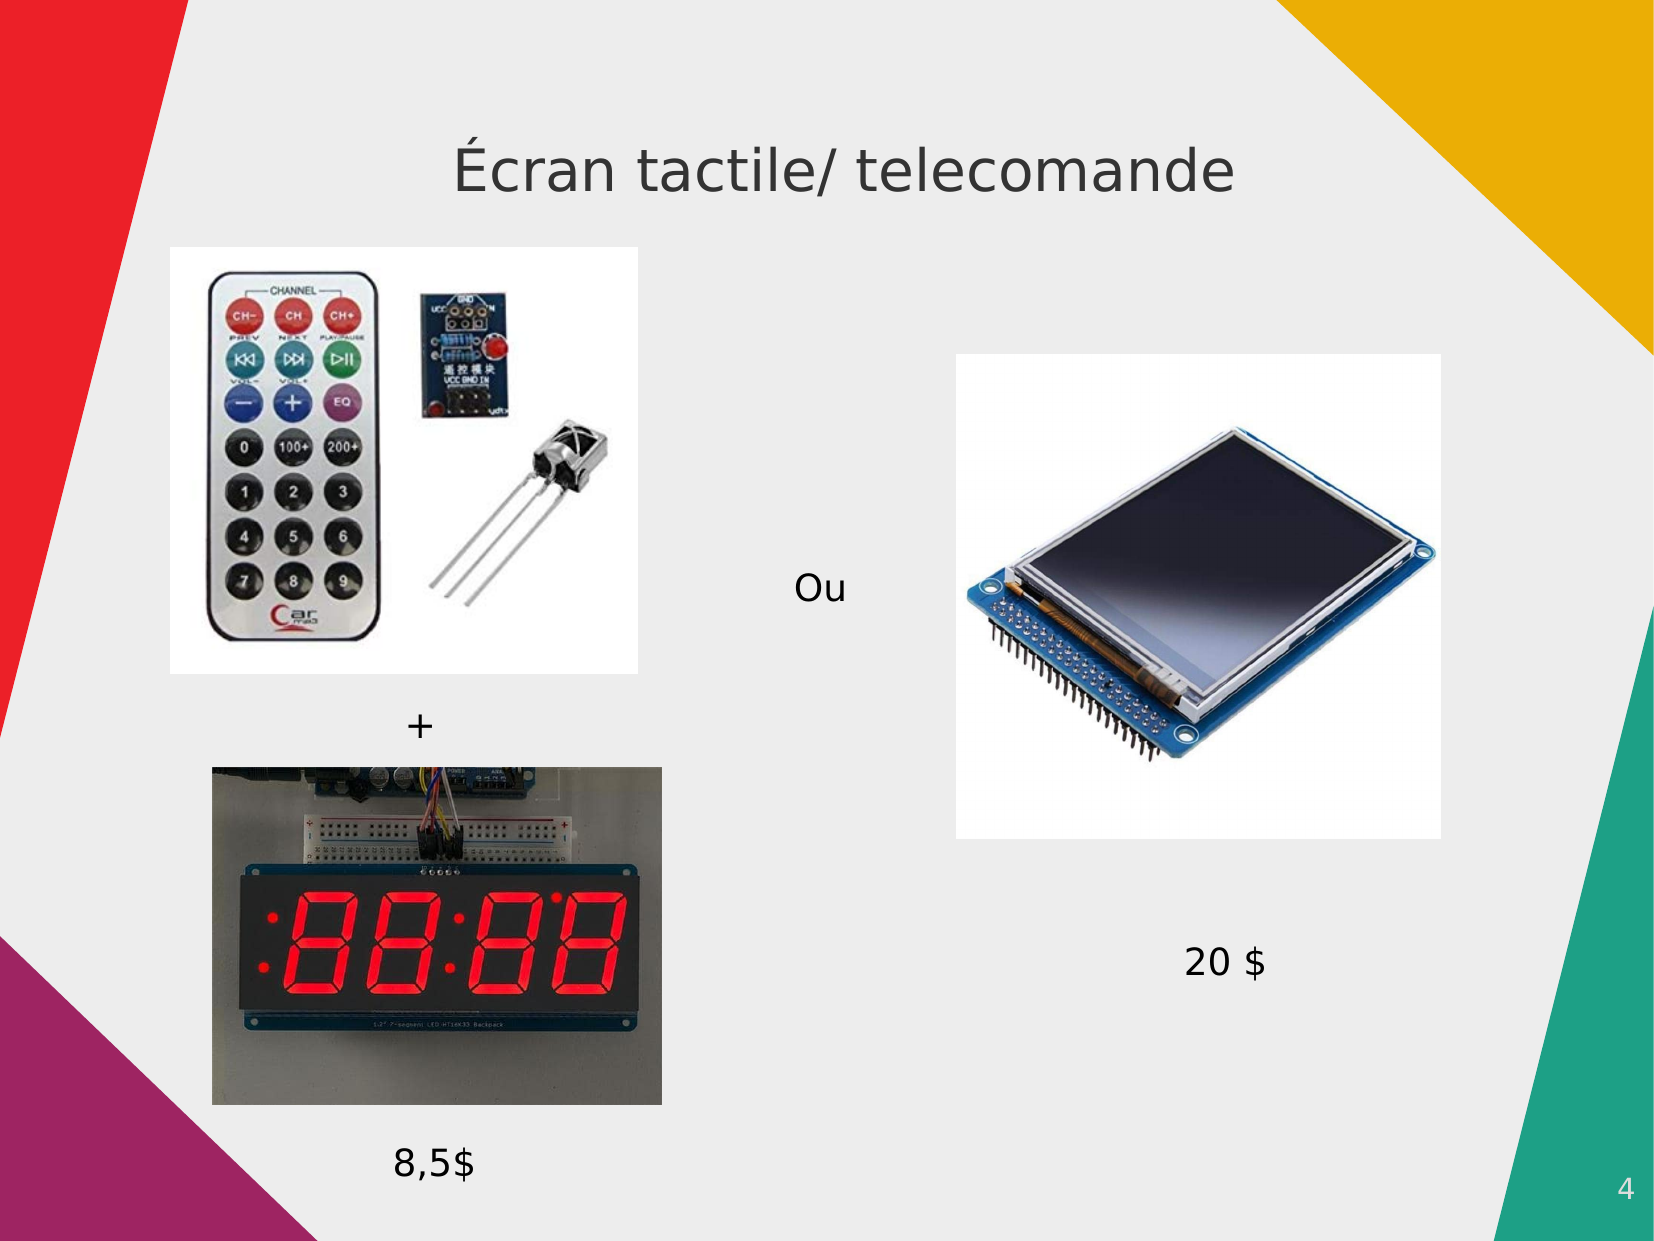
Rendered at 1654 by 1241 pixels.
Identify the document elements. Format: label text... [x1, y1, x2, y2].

picture [212, 767, 662, 1105]
text_box + [389, 696, 451, 756]
title Écran tactile/ telecomande [114, 73, 1539, 271]
picture [170, 247, 638, 674]
text_box 20 $ [1169, 933, 1283, 992]
text_box 8,5$ [377, 1133, 491, 1193]
picture [956, 354, 1441, 839]
text_box Ou [779, 559, 863, 662]
